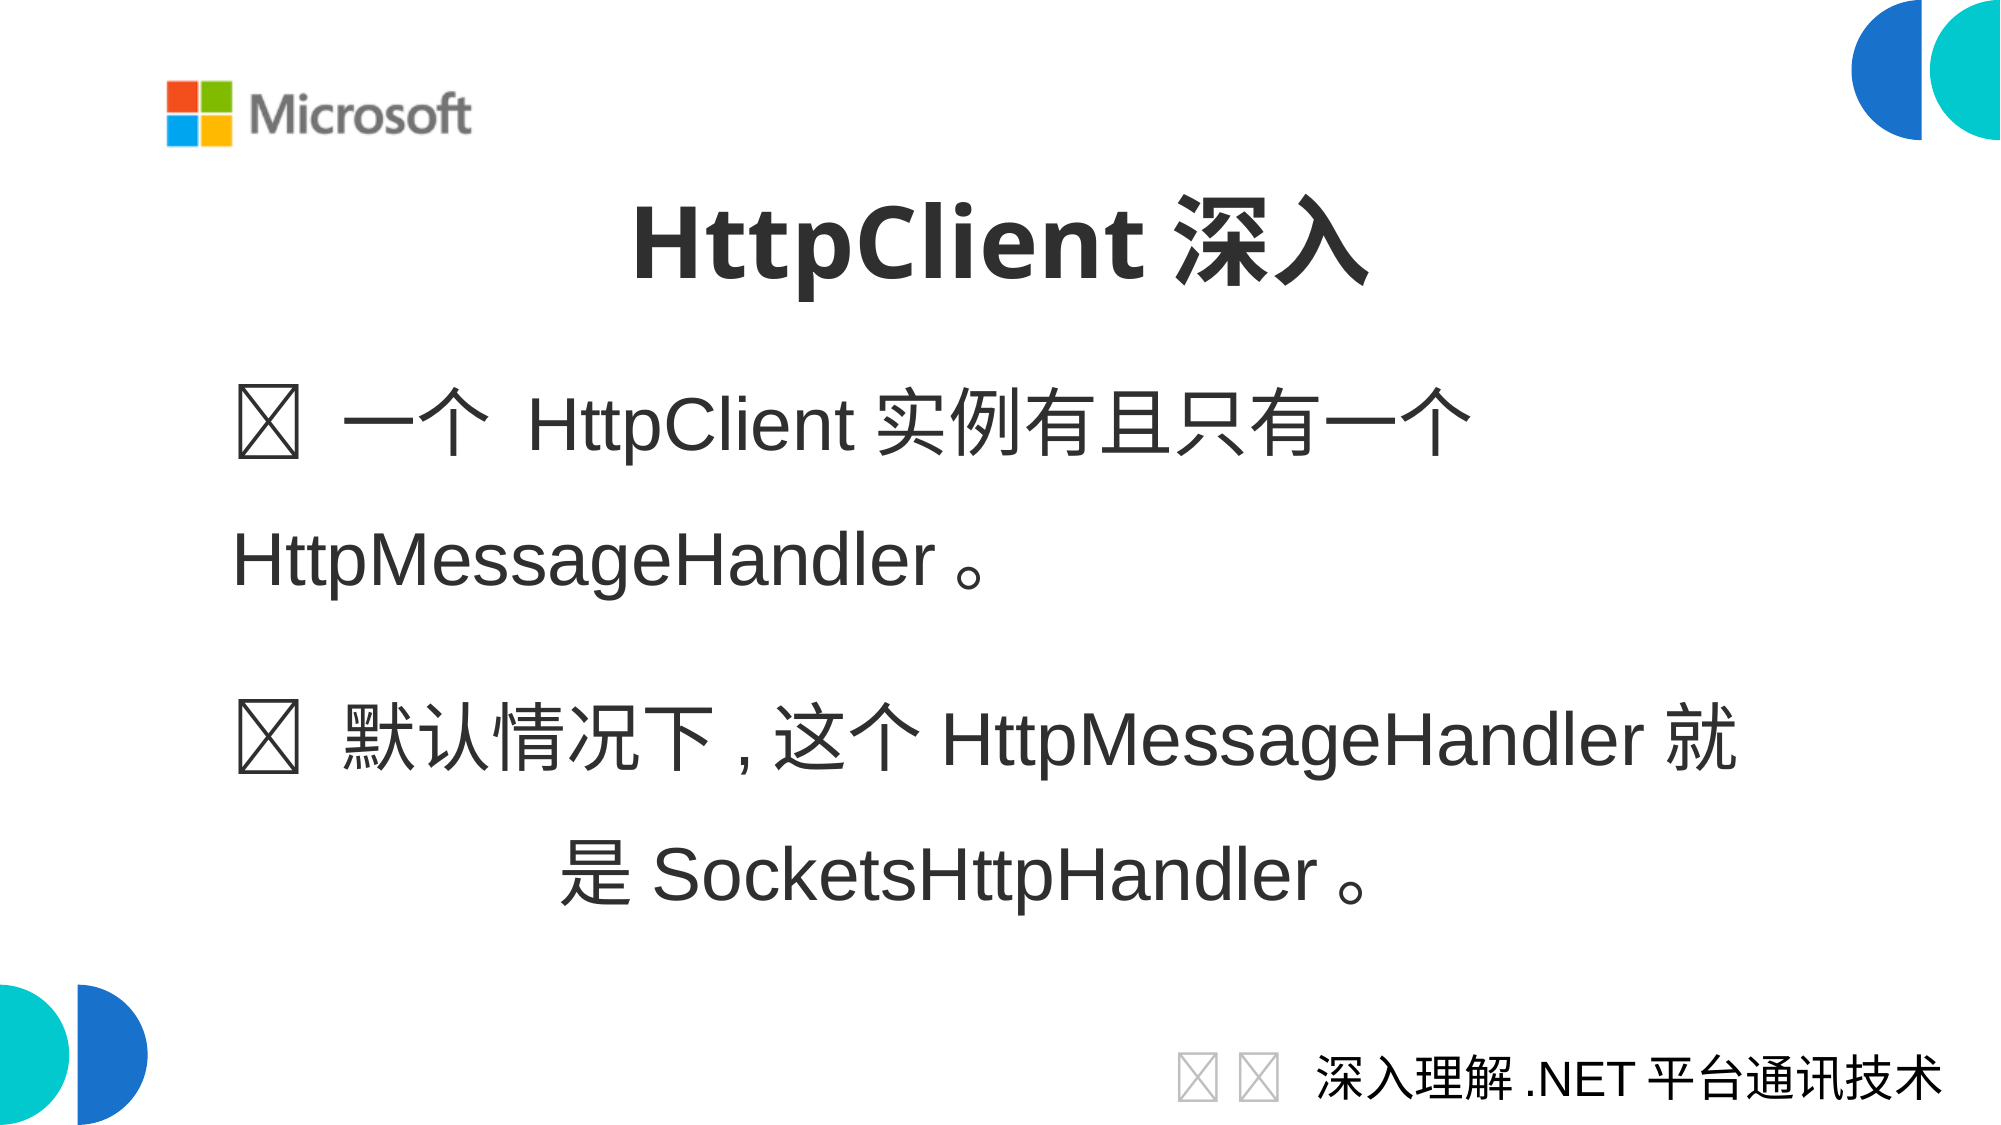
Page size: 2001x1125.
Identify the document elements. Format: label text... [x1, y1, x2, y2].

text_box 🚀 一个 HttpClient实例有且只有一个HttpMessageHandler。 🚀 默认情况下,这个HttpMessageHandler就是SocketsHttpHandler。 [216, 323, 1803, 536]
subtitle 🚀 🚀 深入理解.NET平台通讯技术 [1173, 1046, 1952, 1107]
picture [85, 41, 552, 189]
title HttpClient深入 [138, 145, 1862, 332]
